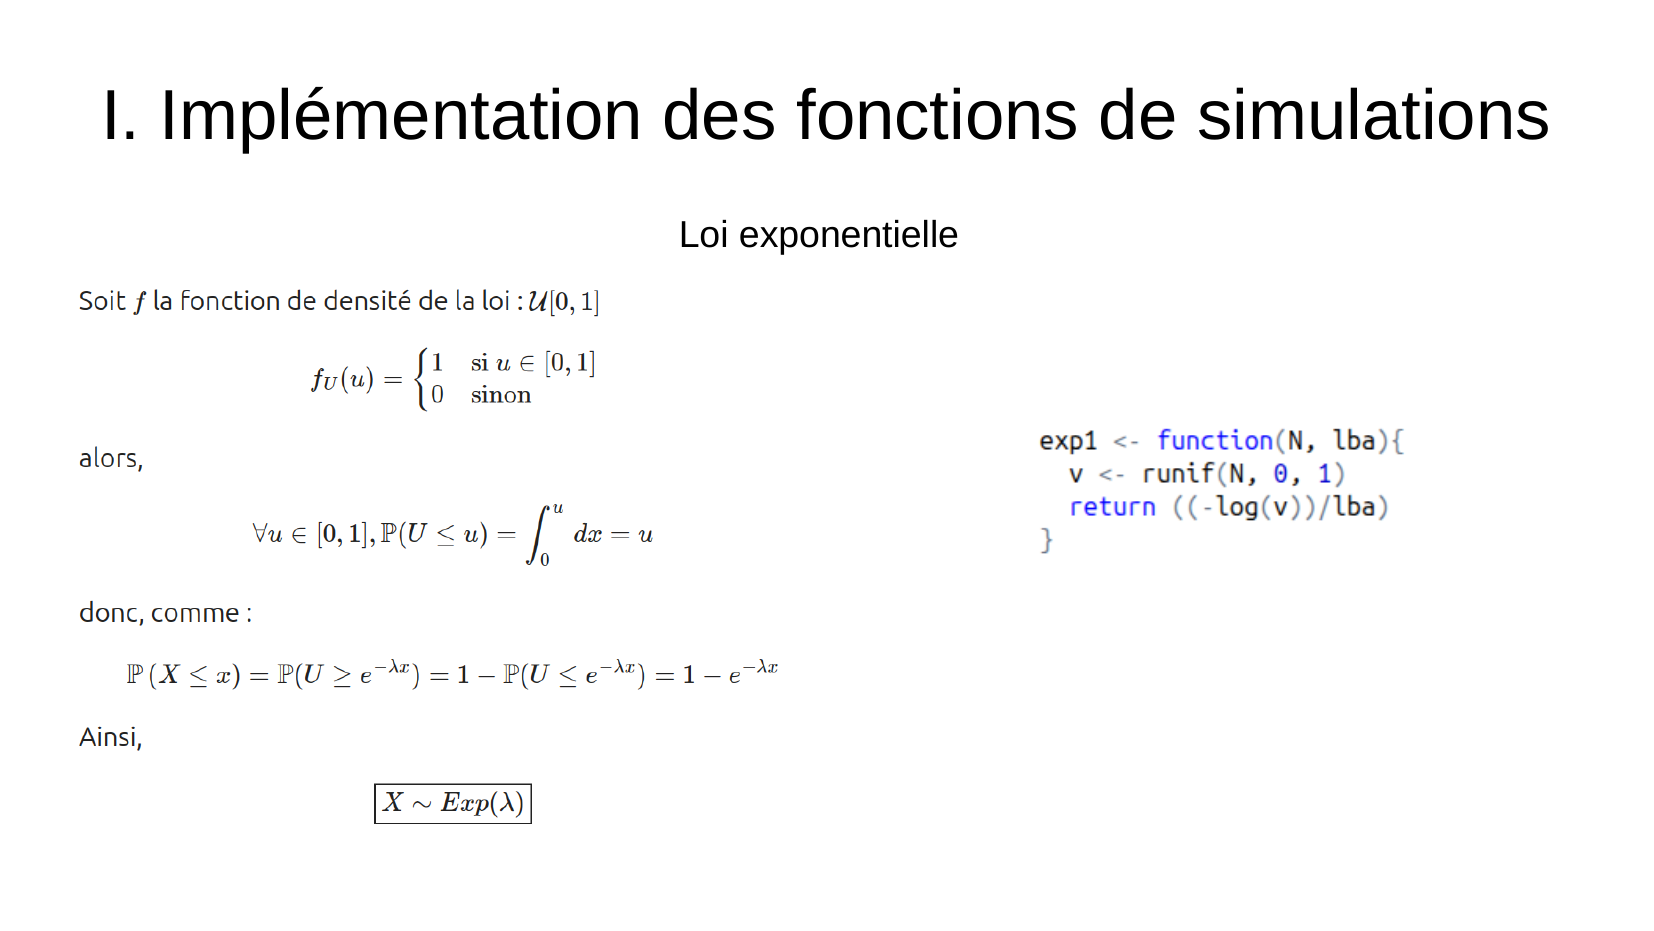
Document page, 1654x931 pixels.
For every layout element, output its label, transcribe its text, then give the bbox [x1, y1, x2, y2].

text_box Loi exponentielle [664, 205, 976, 263]
picture [71, 275, 788, 831]
title I. Implémentation des fonctions de simulations [82, 37, 1571, 193]
picture [1017, 423, 1426, 563]
